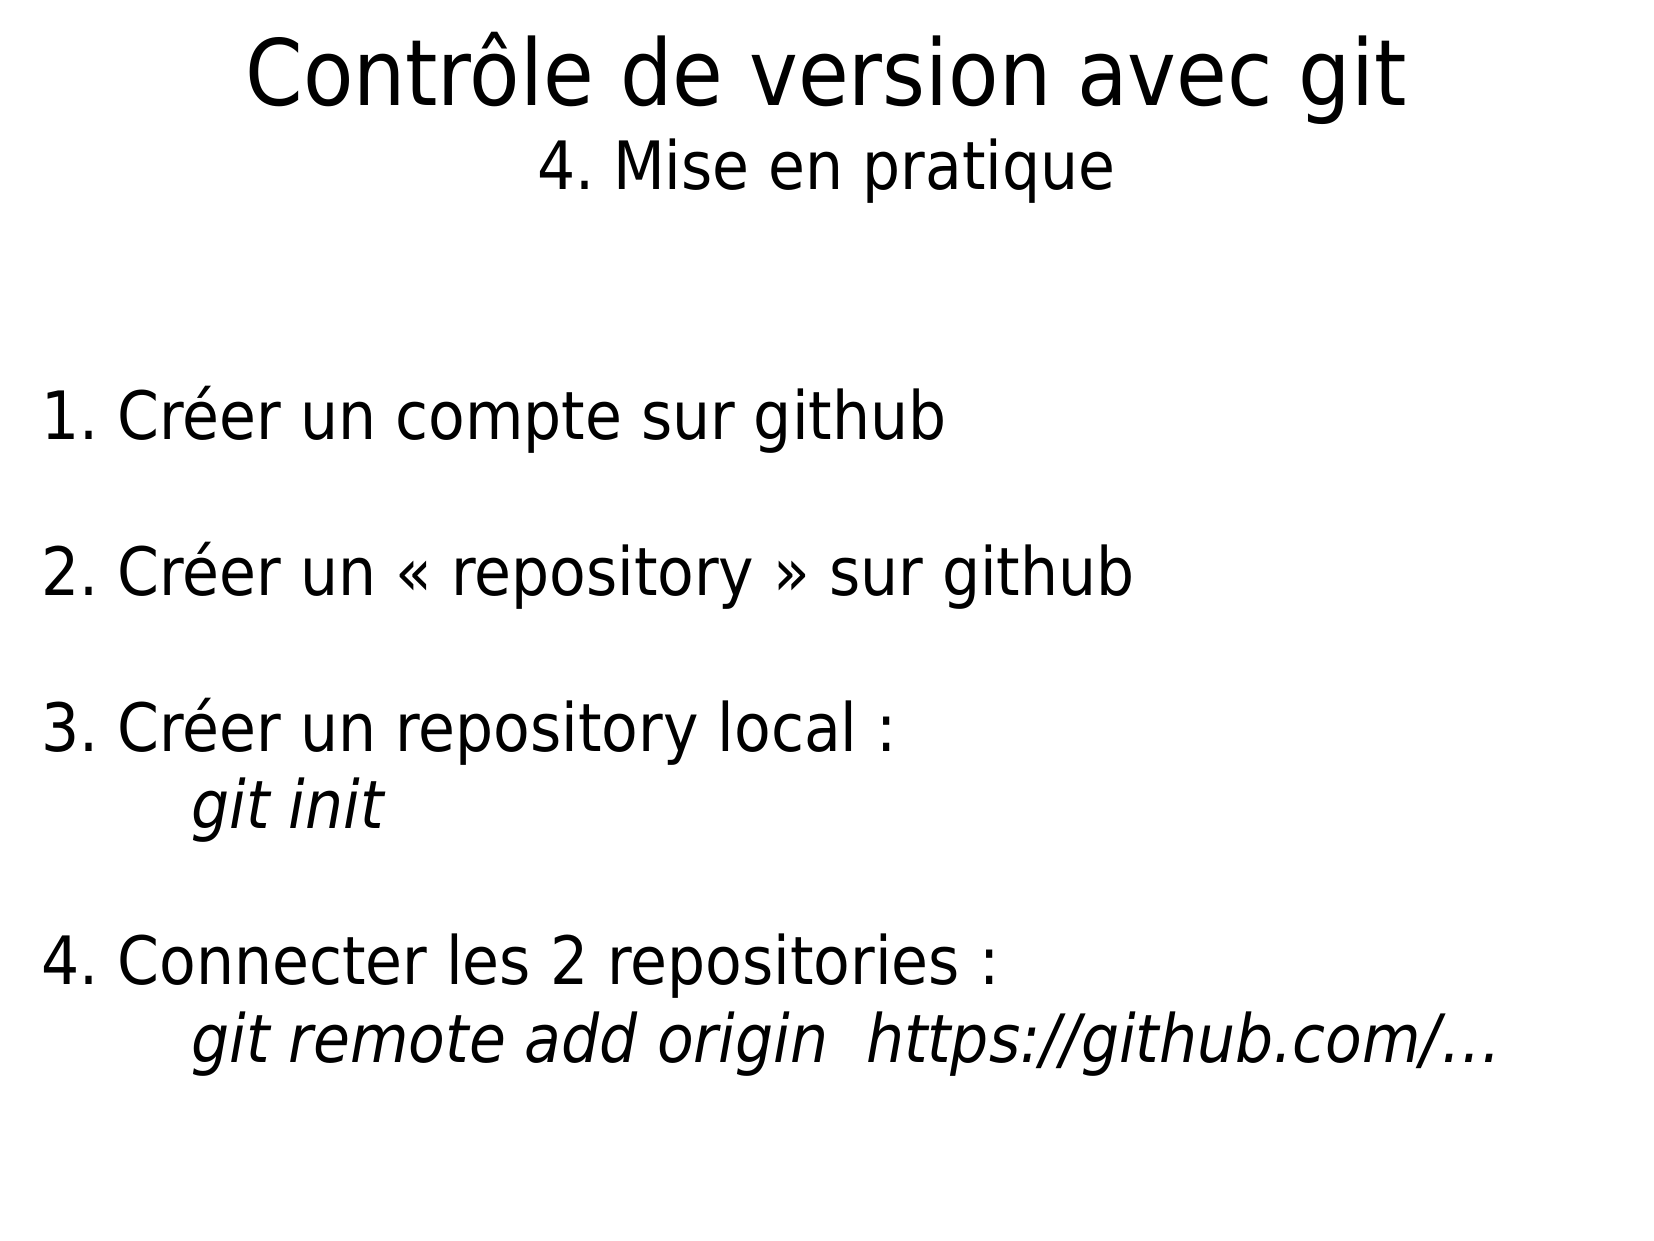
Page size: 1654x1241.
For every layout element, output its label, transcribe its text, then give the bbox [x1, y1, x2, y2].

title 1. Créer un compte sur github 2. Créer un « repository » sur github 3. Créer un repository local : git init 4. Connecter les 2 repositories : git remote add origin https://github.com/… [41, 222, 1613, 1183]
title Contrôle de version avec git 4. Mise en pratique [41, 12, 1613, 214]
